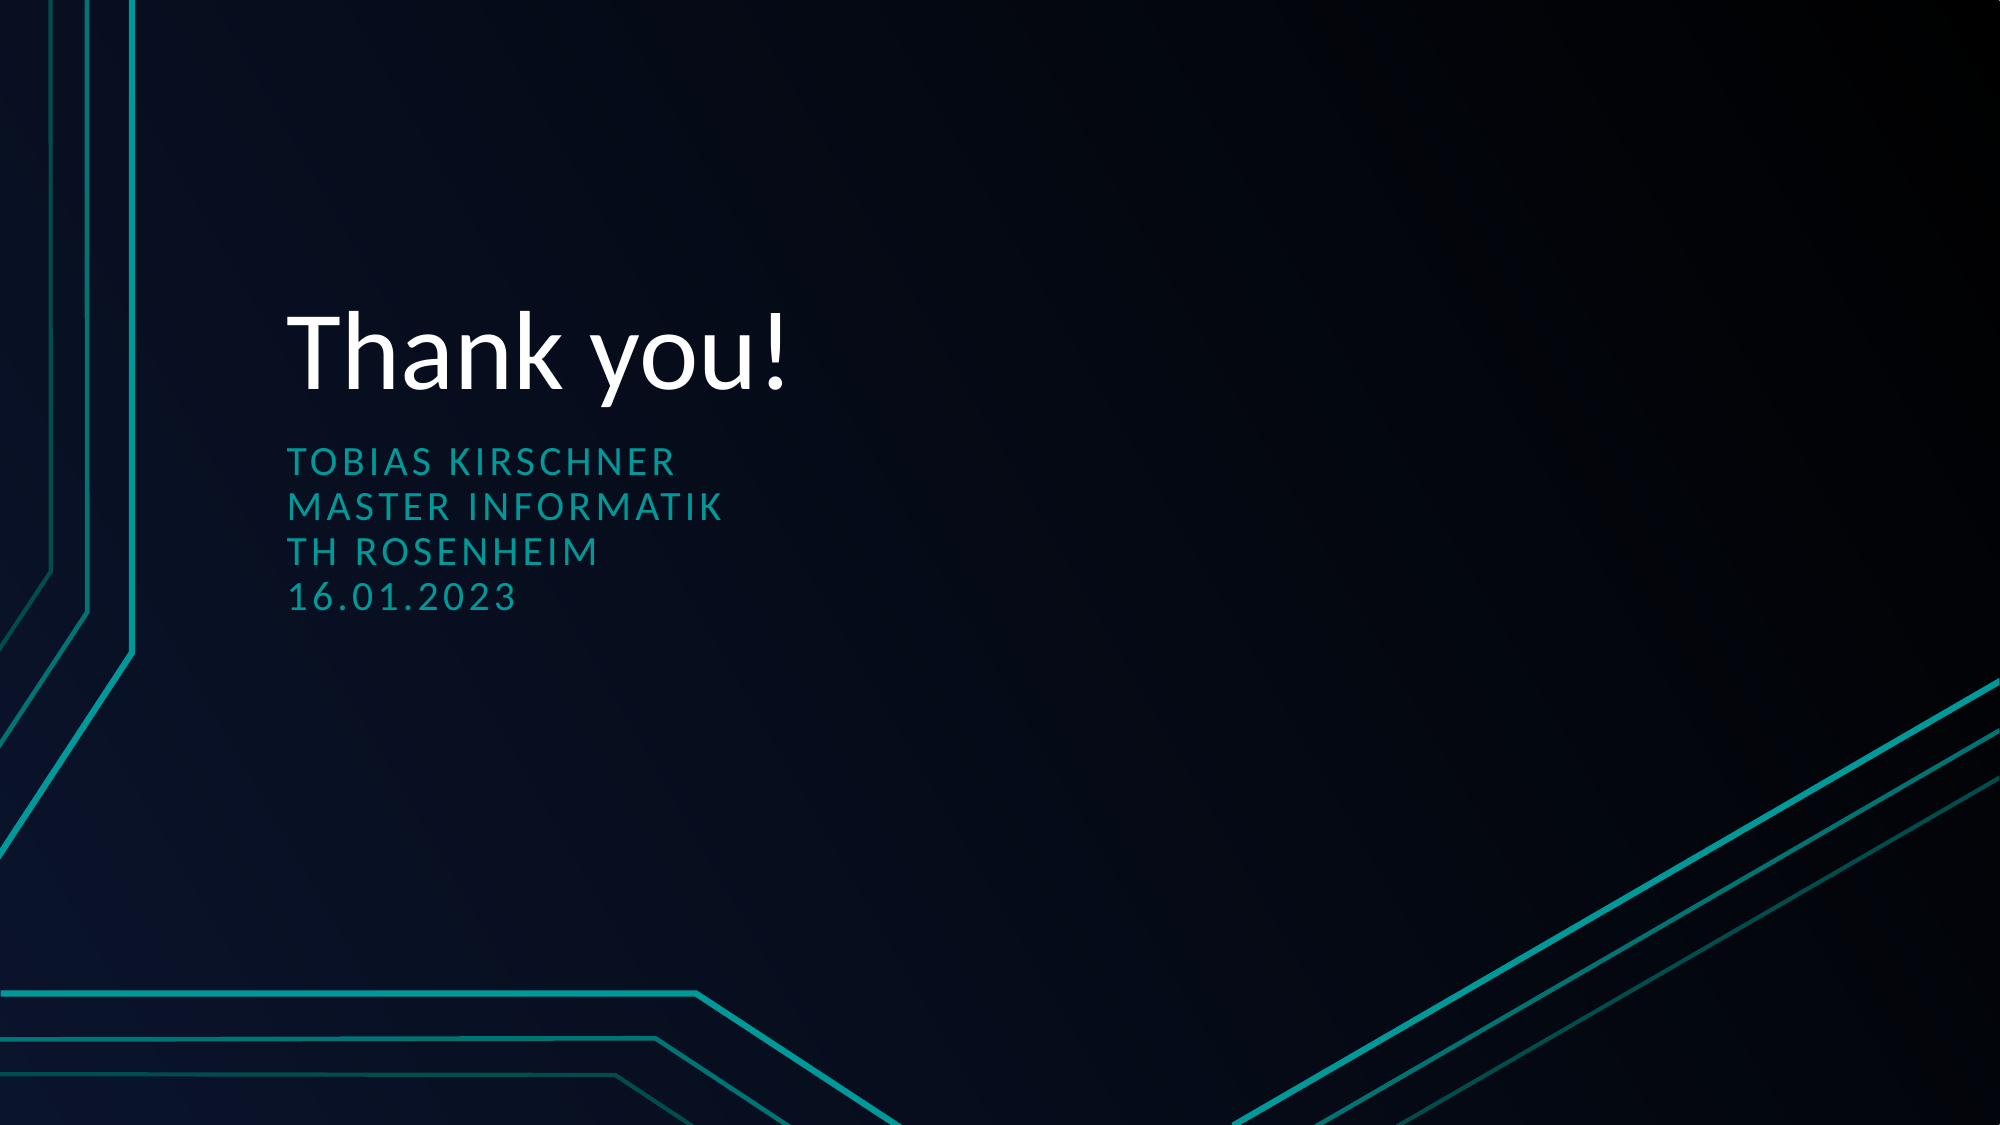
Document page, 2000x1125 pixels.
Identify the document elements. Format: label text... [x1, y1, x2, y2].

subtitle Tobias Kirschner Master Informatik Th Rosenheim 16.01.2023 [266, 429, 1700, 717]
title Thank you! [266, 95, 1700, 424]
